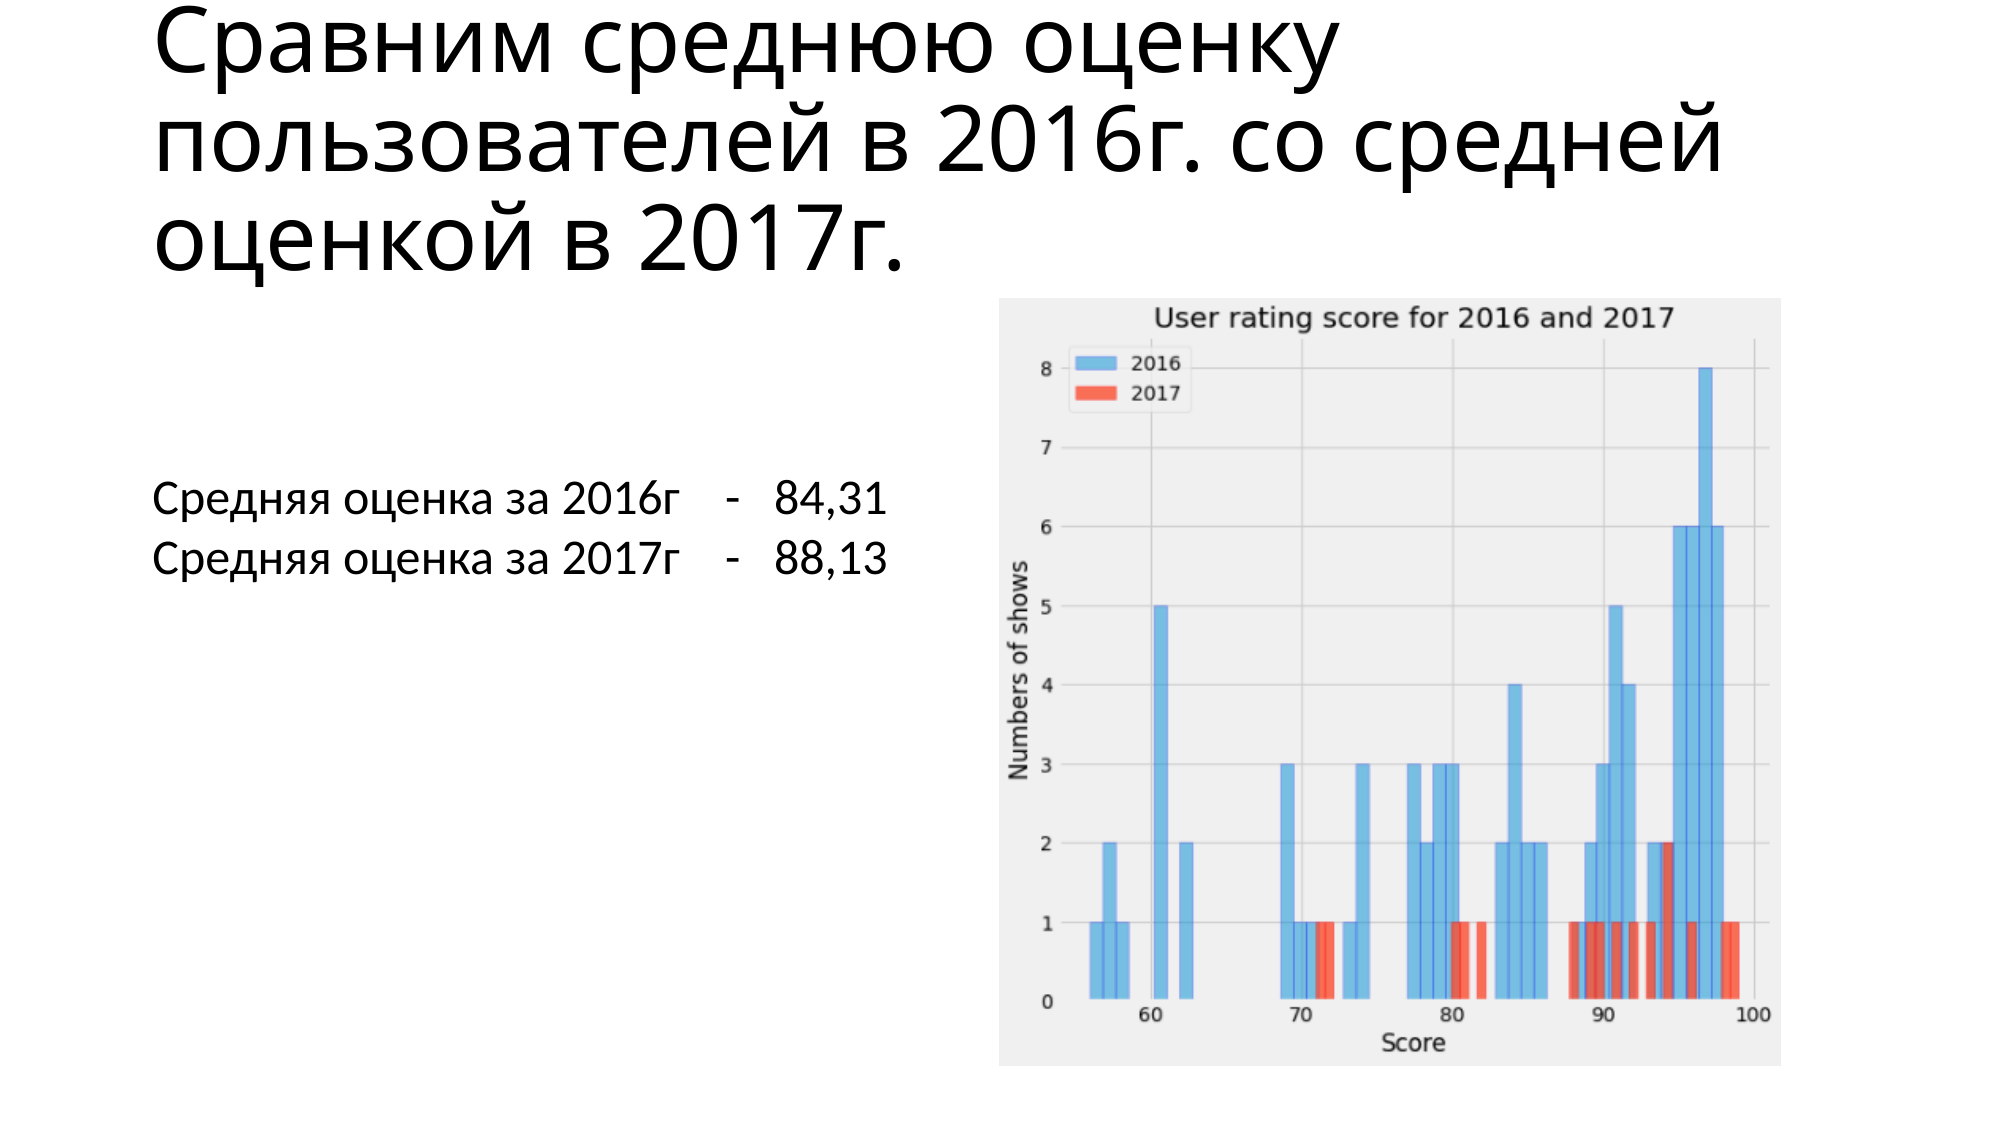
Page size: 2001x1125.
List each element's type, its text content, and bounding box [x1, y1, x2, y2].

picture [999, 298, 1781, 1066]
title Сравним среднюю оценку пользователей в 2016г. со средней оценкой в 2017г. [137, 59, 1863, 335]
text_box Средняя оценка за 2016г - 84,31 Средняя оценка за 2017г - 88,13 [137, 457, 952, 593]
